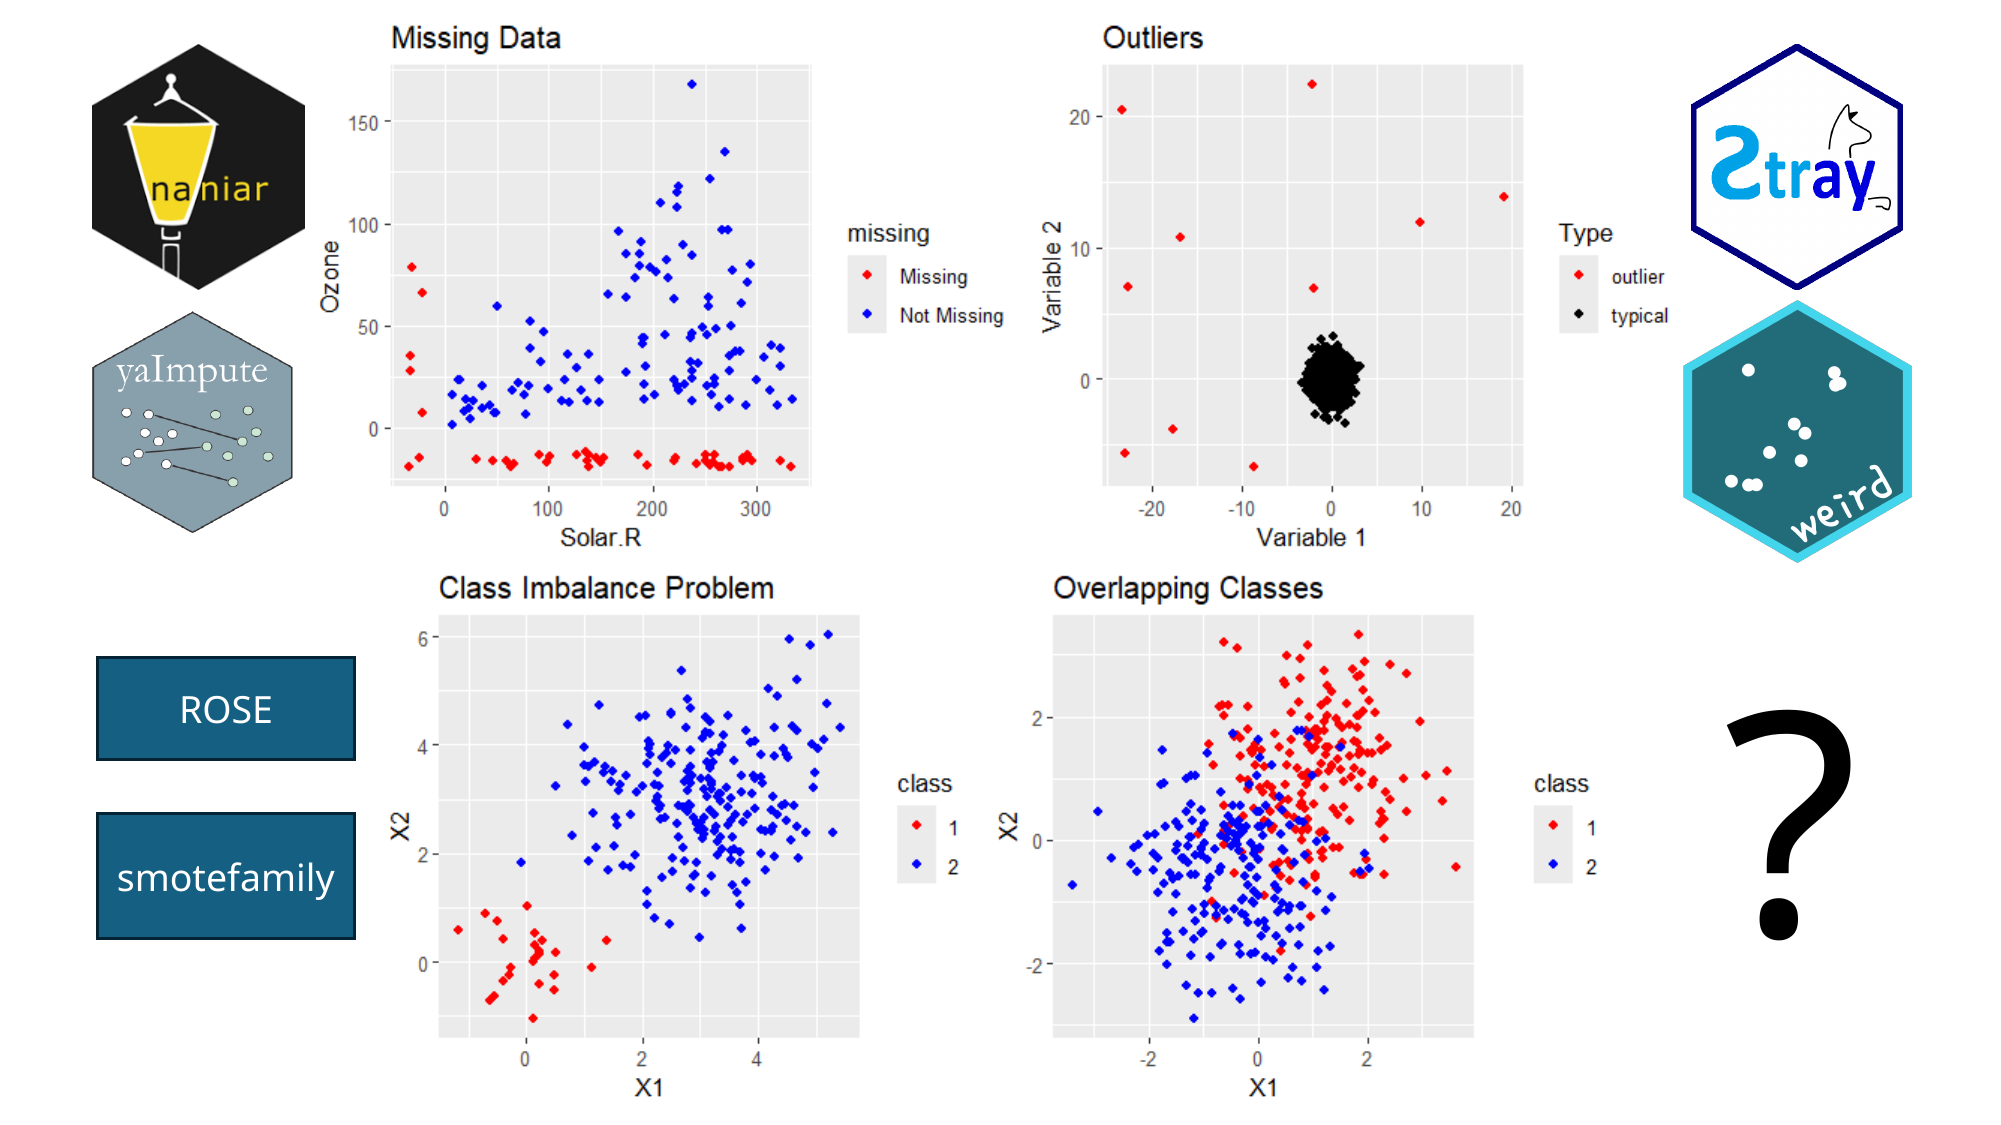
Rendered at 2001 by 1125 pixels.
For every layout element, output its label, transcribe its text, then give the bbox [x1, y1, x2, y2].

text_box smotefamily [98, 814, 354, 938]
text_box ? [1708, 616, 1786, 1011]
picture [33, 0, 1967, 1125]
text_box ROSE [98, 657, 354, 759]
